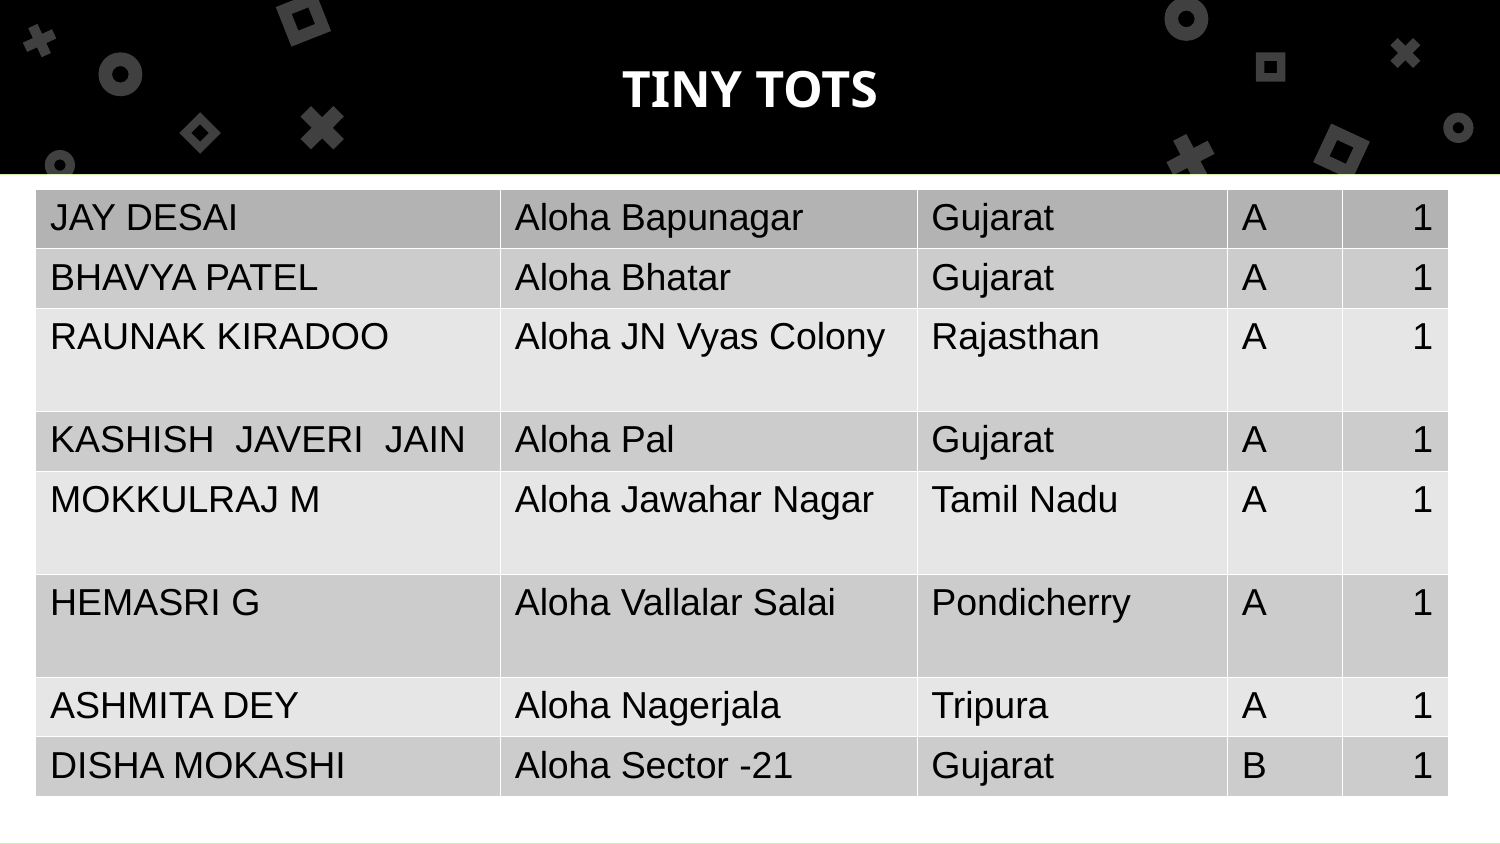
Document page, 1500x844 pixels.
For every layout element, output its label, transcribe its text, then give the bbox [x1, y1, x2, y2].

table_cell 1 [1343, 472, 1448, 574]
table_cell 1 [1343, 309, 1448, 411]
table_cell HEMASRI G [36, 575, 500, 677]
table_cell A [1228, 412, 1342, 471]
table_cell Aloha Bhatar [501, 249, 917, 308]
table_cell Pondicherry [918, 575, 1227, 677]
table_cell A [1228, 678, 1342, 736]
table_cell Gujarat [918, 737, 1227, 796]
table_cell 1 [1343, 412, 1448, 471]
table_header JAY DESAI [36, 190, 500, 248]
table_cell Rajasthan [918, 309, 1227, 411]
table_cell 1 [1343, 249, 1448, 308]
table_cell A [1228, 309, 1342, 411]
table_cell Aloha Jawahar Nagar [501, 472, 917, 574]
table_cell MOKKULRAJ M [36, 472, 500, 574]
table_cell KASHISH JAVERI JAIN [36, 412, 500, 471]
table_cell A [1228, 249, 1342, 308]
table_header A [1228, 190, 1342, 248]
table_cell 1 [1343, 737, 1448, 796]
table_cell B [1228, 737, 1342, 796]
table_cell Aloha Pal [501, 412, 917, 471]
table_cell Tripura [918, 678, 1227, 736]
table_cell Aloha Nagerjala [501, 678, 917, 736]
table_cell Gujarat [918, 249, 1227, 308]
table_cell RAUNAK KIRADOO [36, 309, 500, 411]
table_cell DISHA MOKASHI [36, 737, 500, 796]
table_header 1 [1343, 190, 1448, 248]
table_cell A [1228, 575, 1342, 677]
table_cell 1 [1343, 575, 1448, 677]
table_cell Aloha Vallalar Salai [501, 575, 917, 677]
table_cell ASHMITA DEY [36, 678, 500, 736]
table_header Gujarat [918, 190, 1227, 248]
table_cell Gujarat [918, 412, 1227, 471]
table_cell Aloha Sector -21 [501, 737, 917, 796]
table_cell Aloha JN Vyas Colony [501, 309, 917, 411]
table_cell BHAVYA PATEL [36, 249, 500, 308]
table_cell Tamil Nadu [918, 472, 1227, 574]
table_header Aloha Bapunagar [501, 190, 917, 248]
text_box TINY TOTS [75, 0, 1425, 175]
table_cell A [1228, 472, 1342, 574]
table_cell 1 [1343, 678, 1448, 736]
